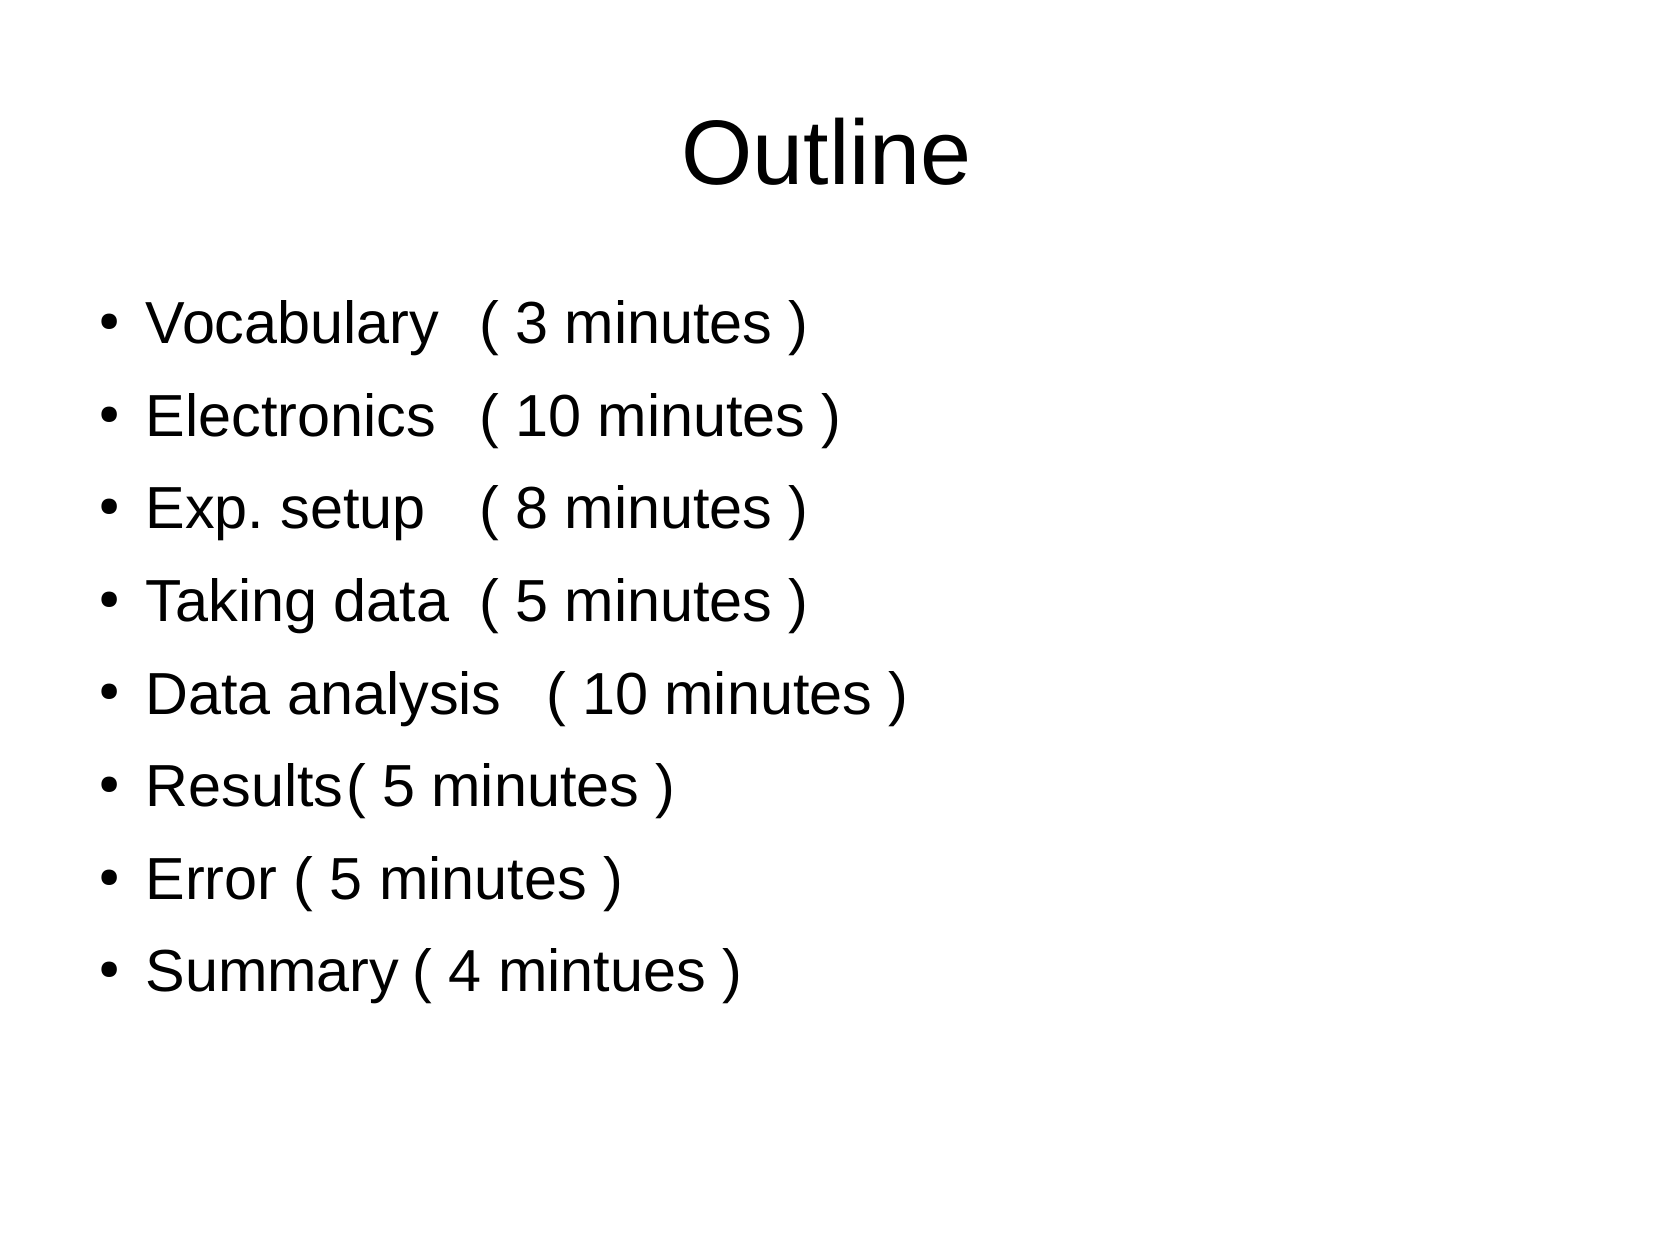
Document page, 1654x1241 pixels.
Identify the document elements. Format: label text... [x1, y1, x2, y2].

list Vocabulary ( 3 minutes ) Electronics ( 10 minutes ) Exp. setup ( 8 minutes ) Taking data ( 5 minutes ) Data analysis ( 10 minutes ) Results ( 5 minutes ) Error ( 5 minutes ) Summary ( 4 mintues ) [82, 290, 1571, 1010]
title Outline [82, 49, 1571, 257]
